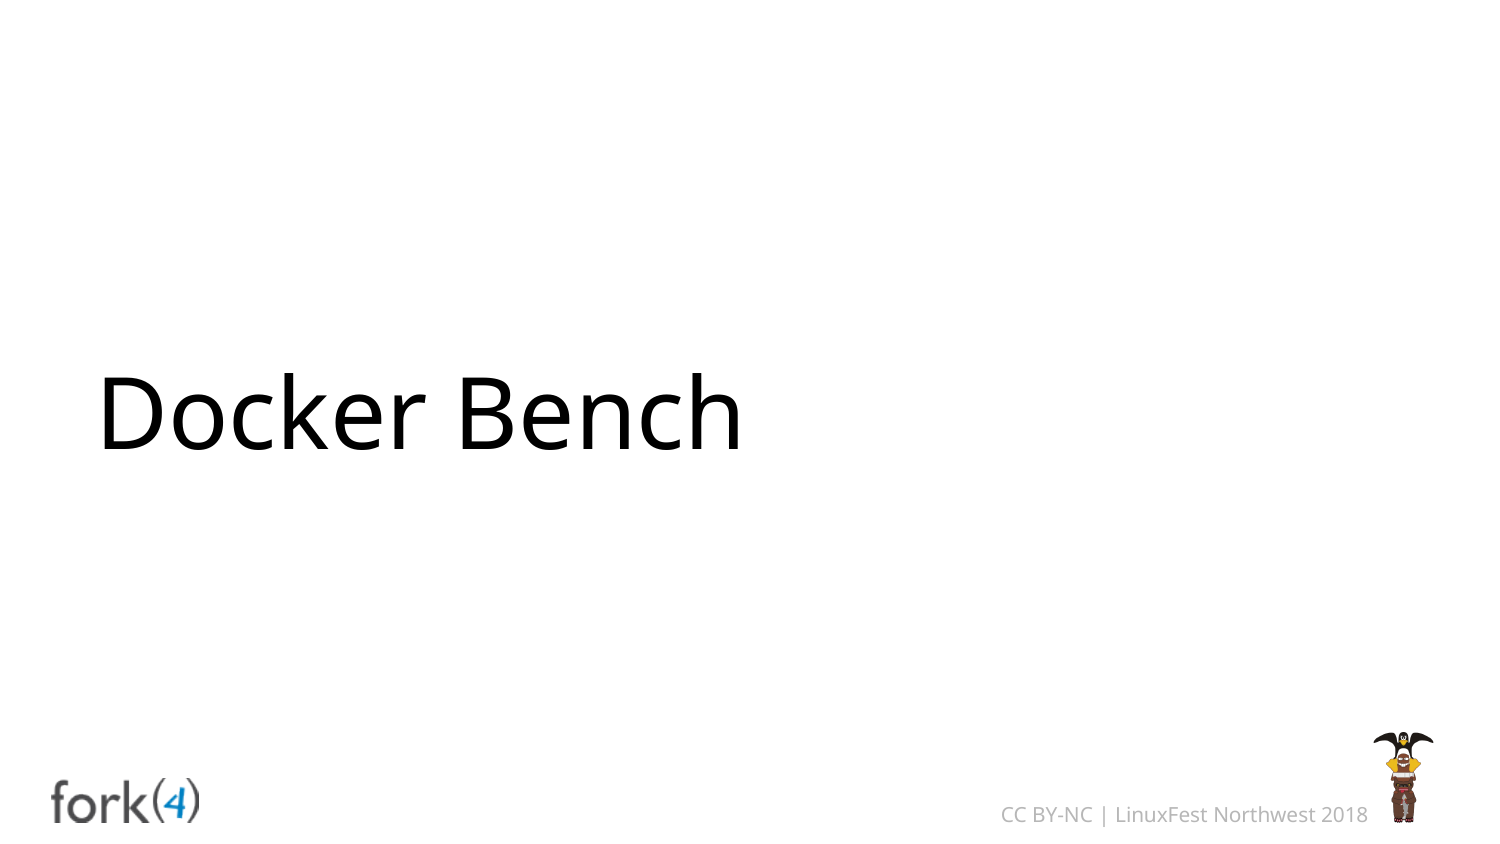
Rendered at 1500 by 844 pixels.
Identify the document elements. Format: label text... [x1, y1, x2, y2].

picture [51, 778, 199, 823]
title Docker Bench [80, 73, 1125, 745]
picture [1358, 732, 1449, 823]
